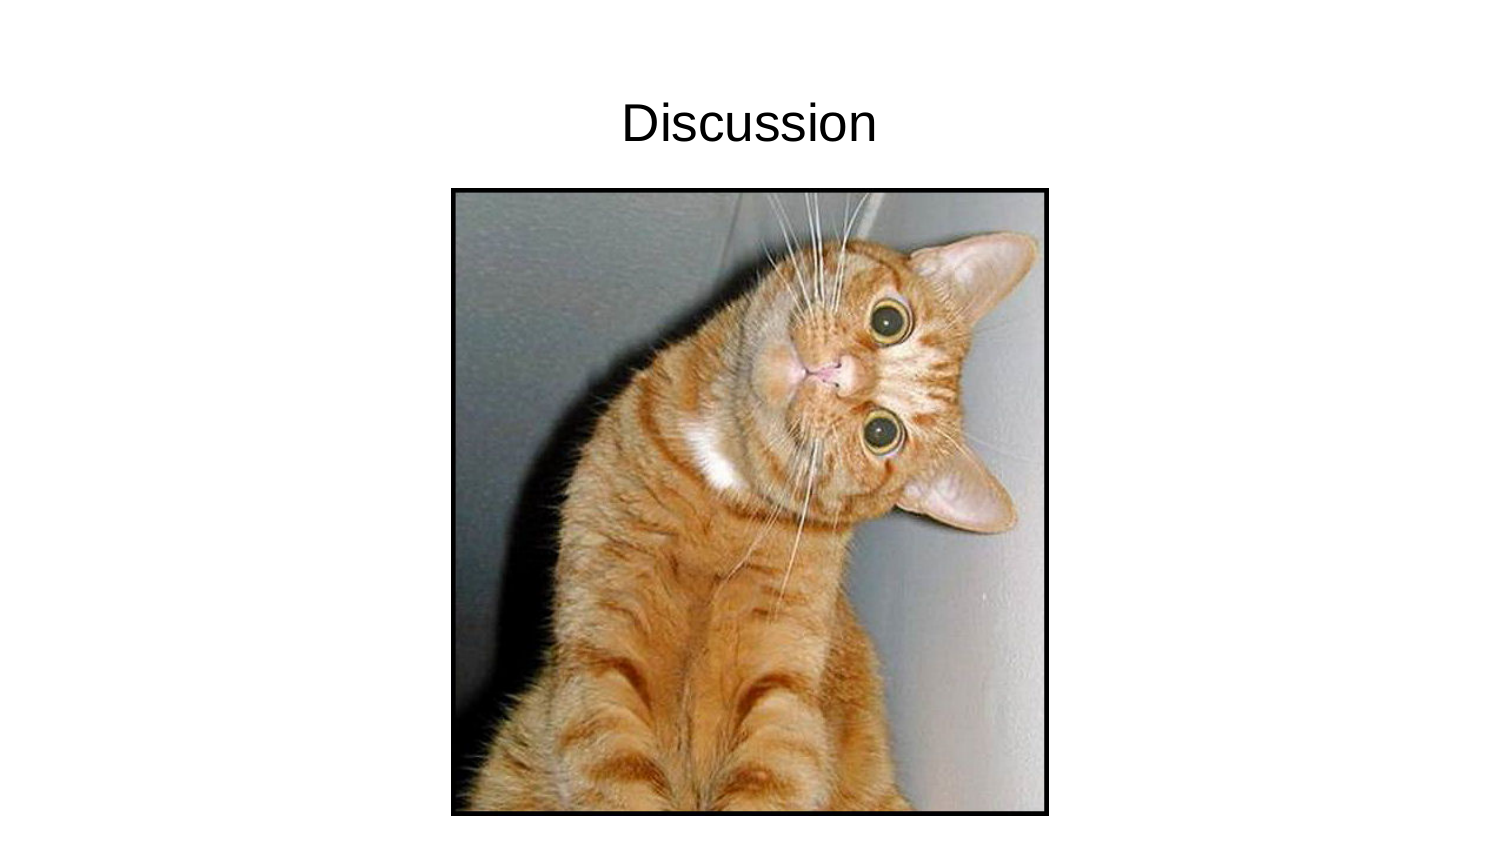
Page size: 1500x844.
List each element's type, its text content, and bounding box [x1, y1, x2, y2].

picture [451, 188, 1049, 816]
title Discussion [51, 72, 1449, 167]
